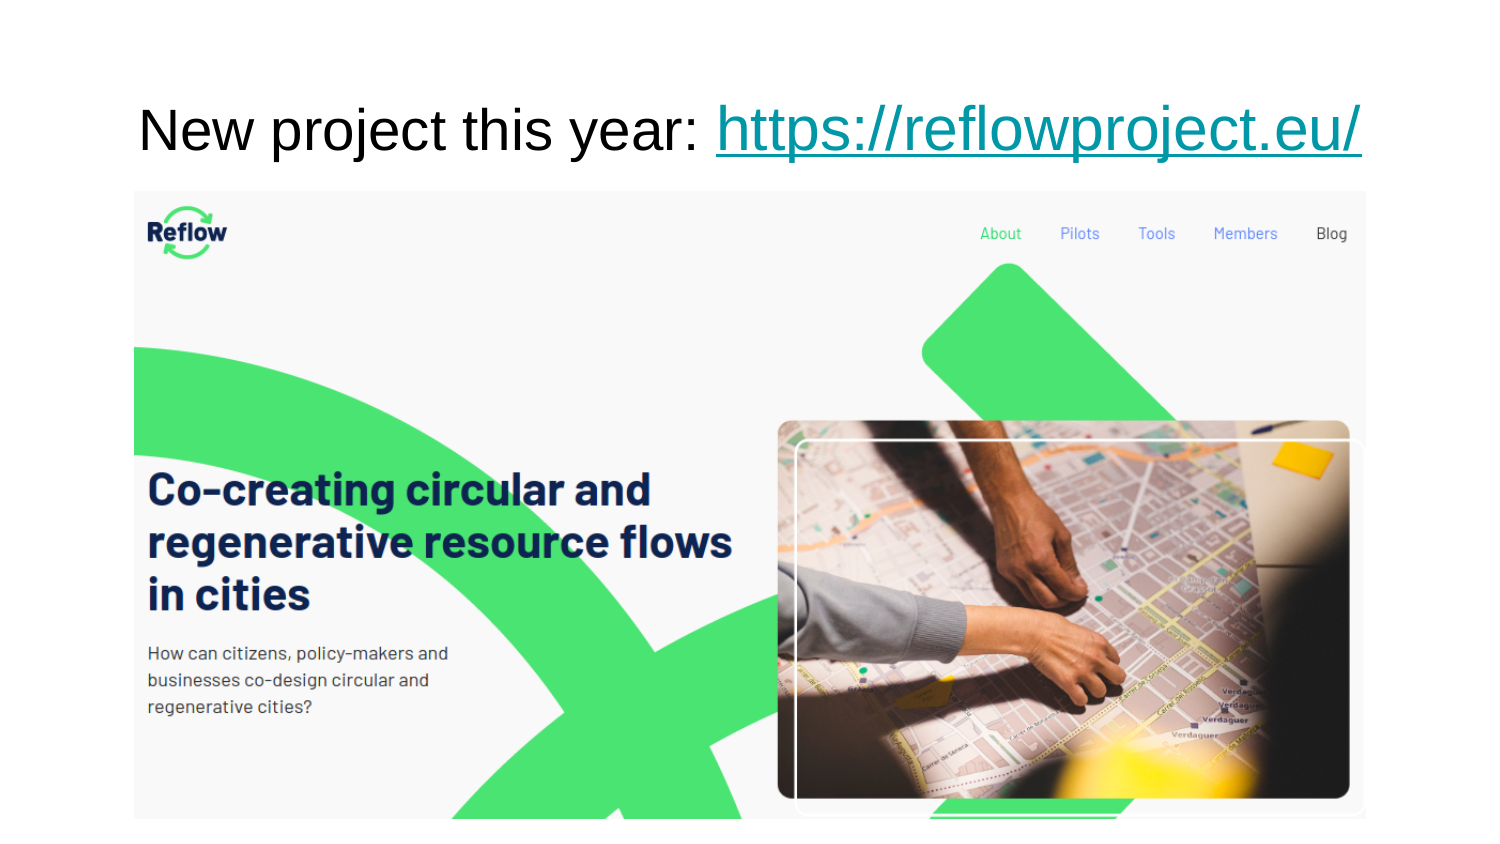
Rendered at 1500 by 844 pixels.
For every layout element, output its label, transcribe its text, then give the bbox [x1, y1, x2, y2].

title New project this year: https://reflowproject.eu/ [51, 72, 1449, 167]
picture [134, 191, 1366, 819]
